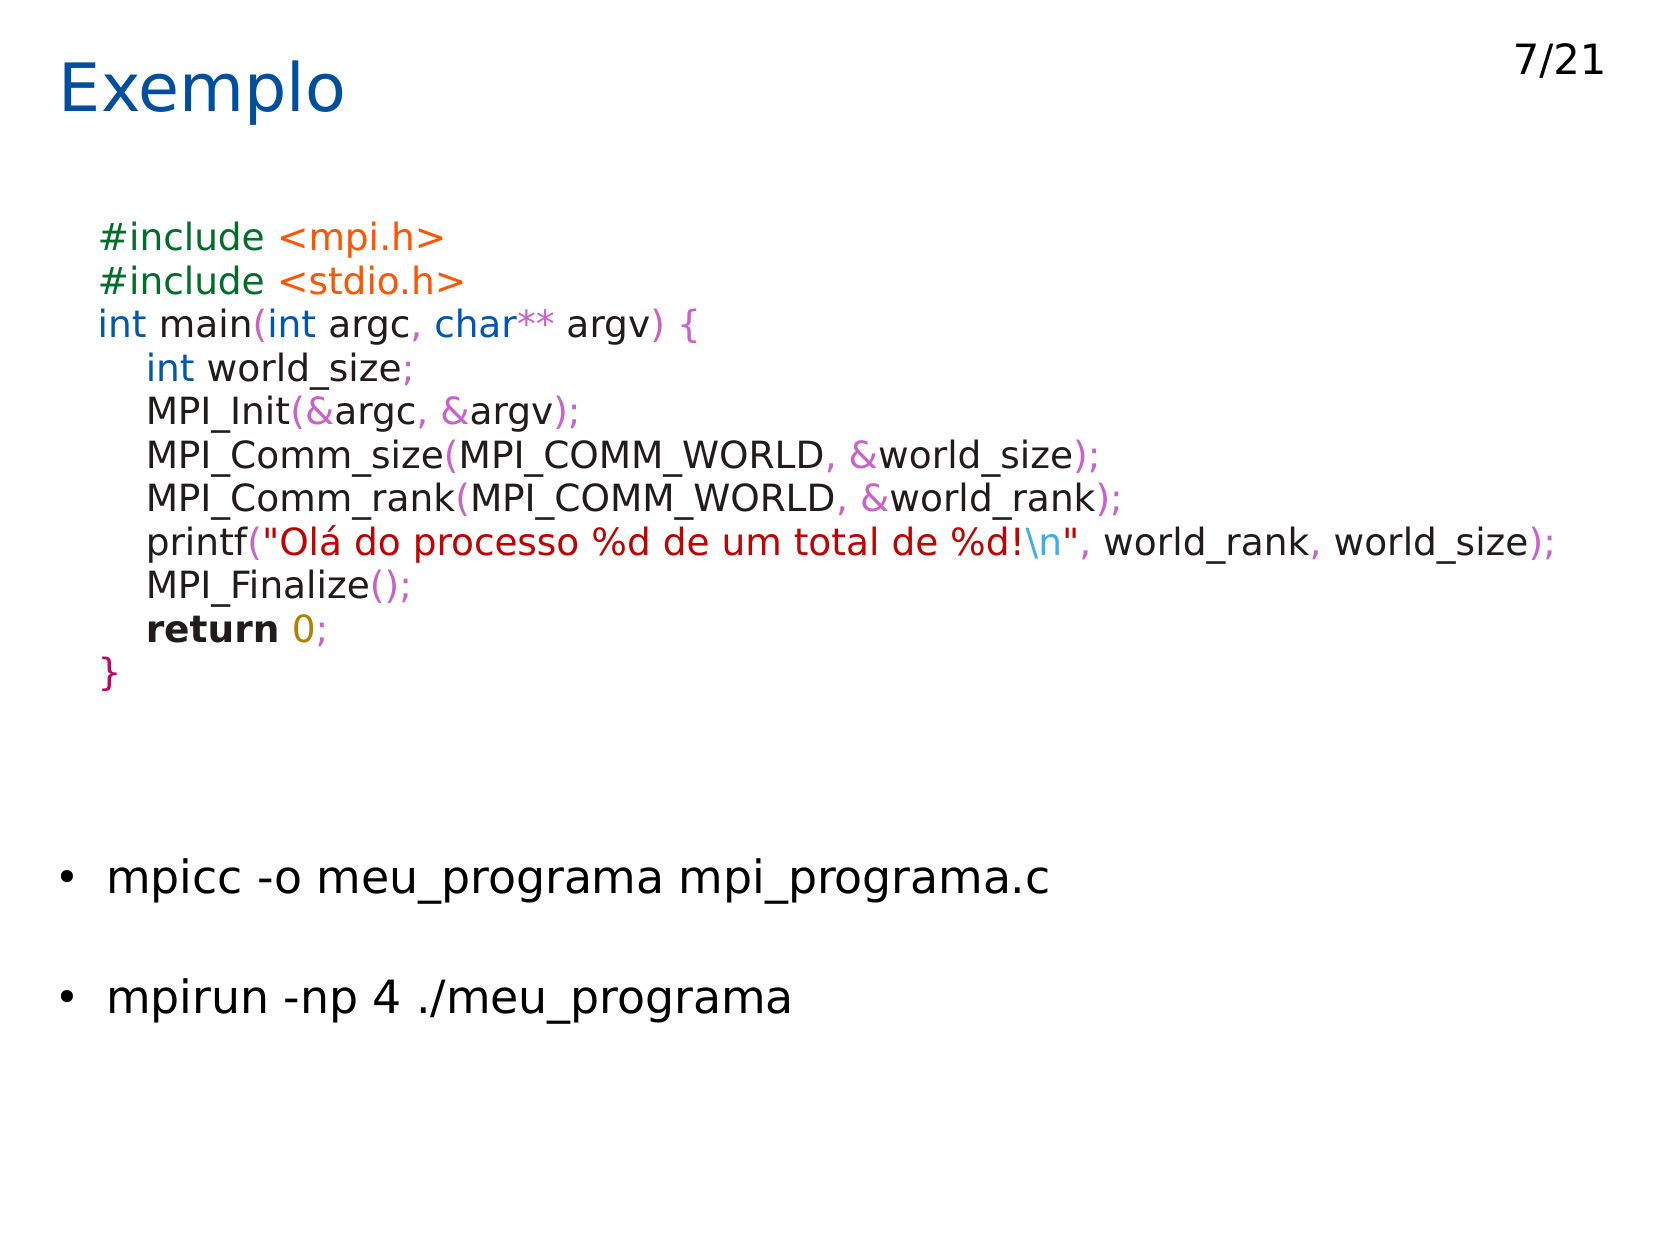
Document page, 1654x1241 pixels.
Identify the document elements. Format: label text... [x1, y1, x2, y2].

text_box #include <mpi.h> #include <stdio.h> int main(int argc, char** argv) { int world_size; MPI_Init(&argc, &argv); MPI_Comm_size(MPI_COMM_WORLD, &world_size); MPI_Comm_rank(MPI_COMM_WORLD, &world_rank); printf("Olá do processo %d de um total de %d!\n", world_rank, world_size); MPI_Finalize(); return 0; } [83, 208, 1591, 746]
list mpicc -o meu_programa mpi_programa.c mpirun -np 4 ./meu_programa [59, 842, 1595, 1211]
title Exemplo [59, 29, 1506, 148]
